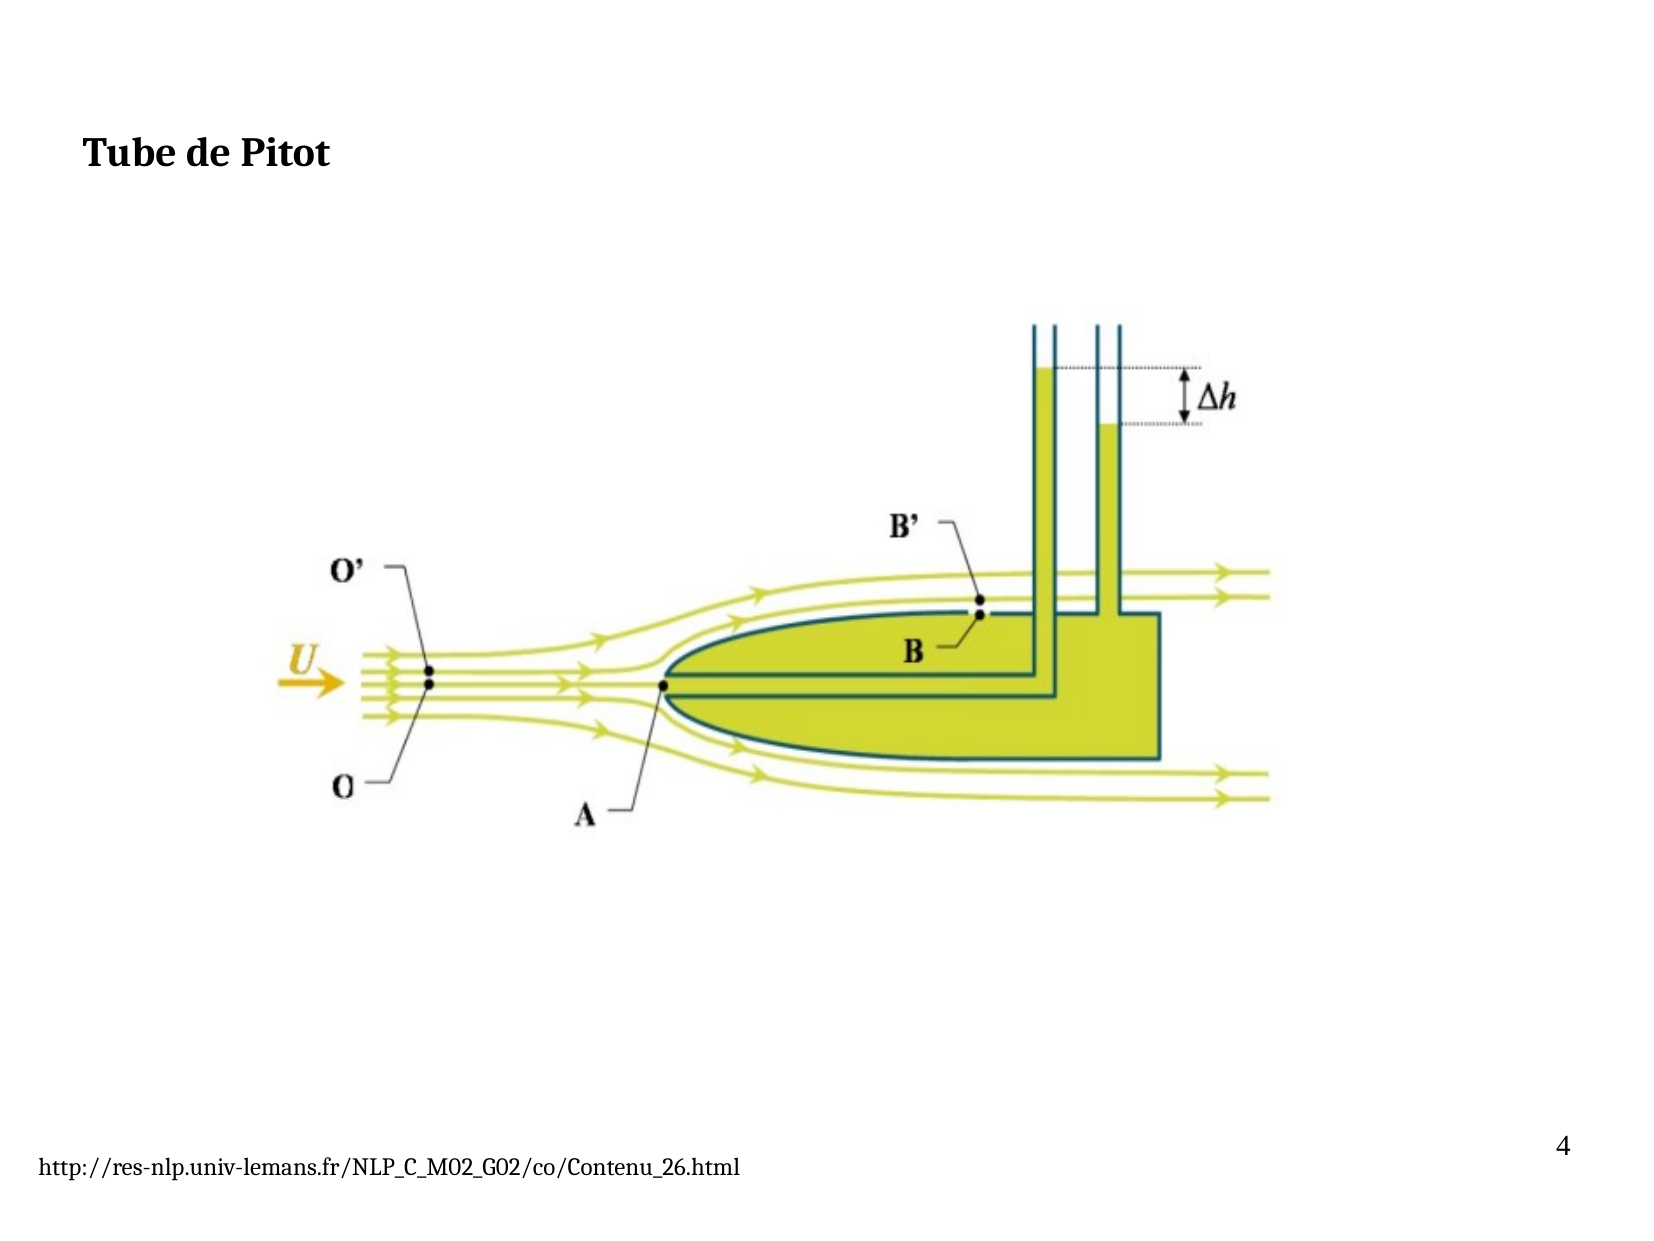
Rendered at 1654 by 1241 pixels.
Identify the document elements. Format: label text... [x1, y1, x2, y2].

text_box http://res-nlp.univ-lemans.fr/NLP_C_M02_G02/co/Contenu_26.html [23, 1145, 1237, 1204]
title Tube de Pitot [82, 49, 1571, 257]
picture [248, 307, 1347, 839]
